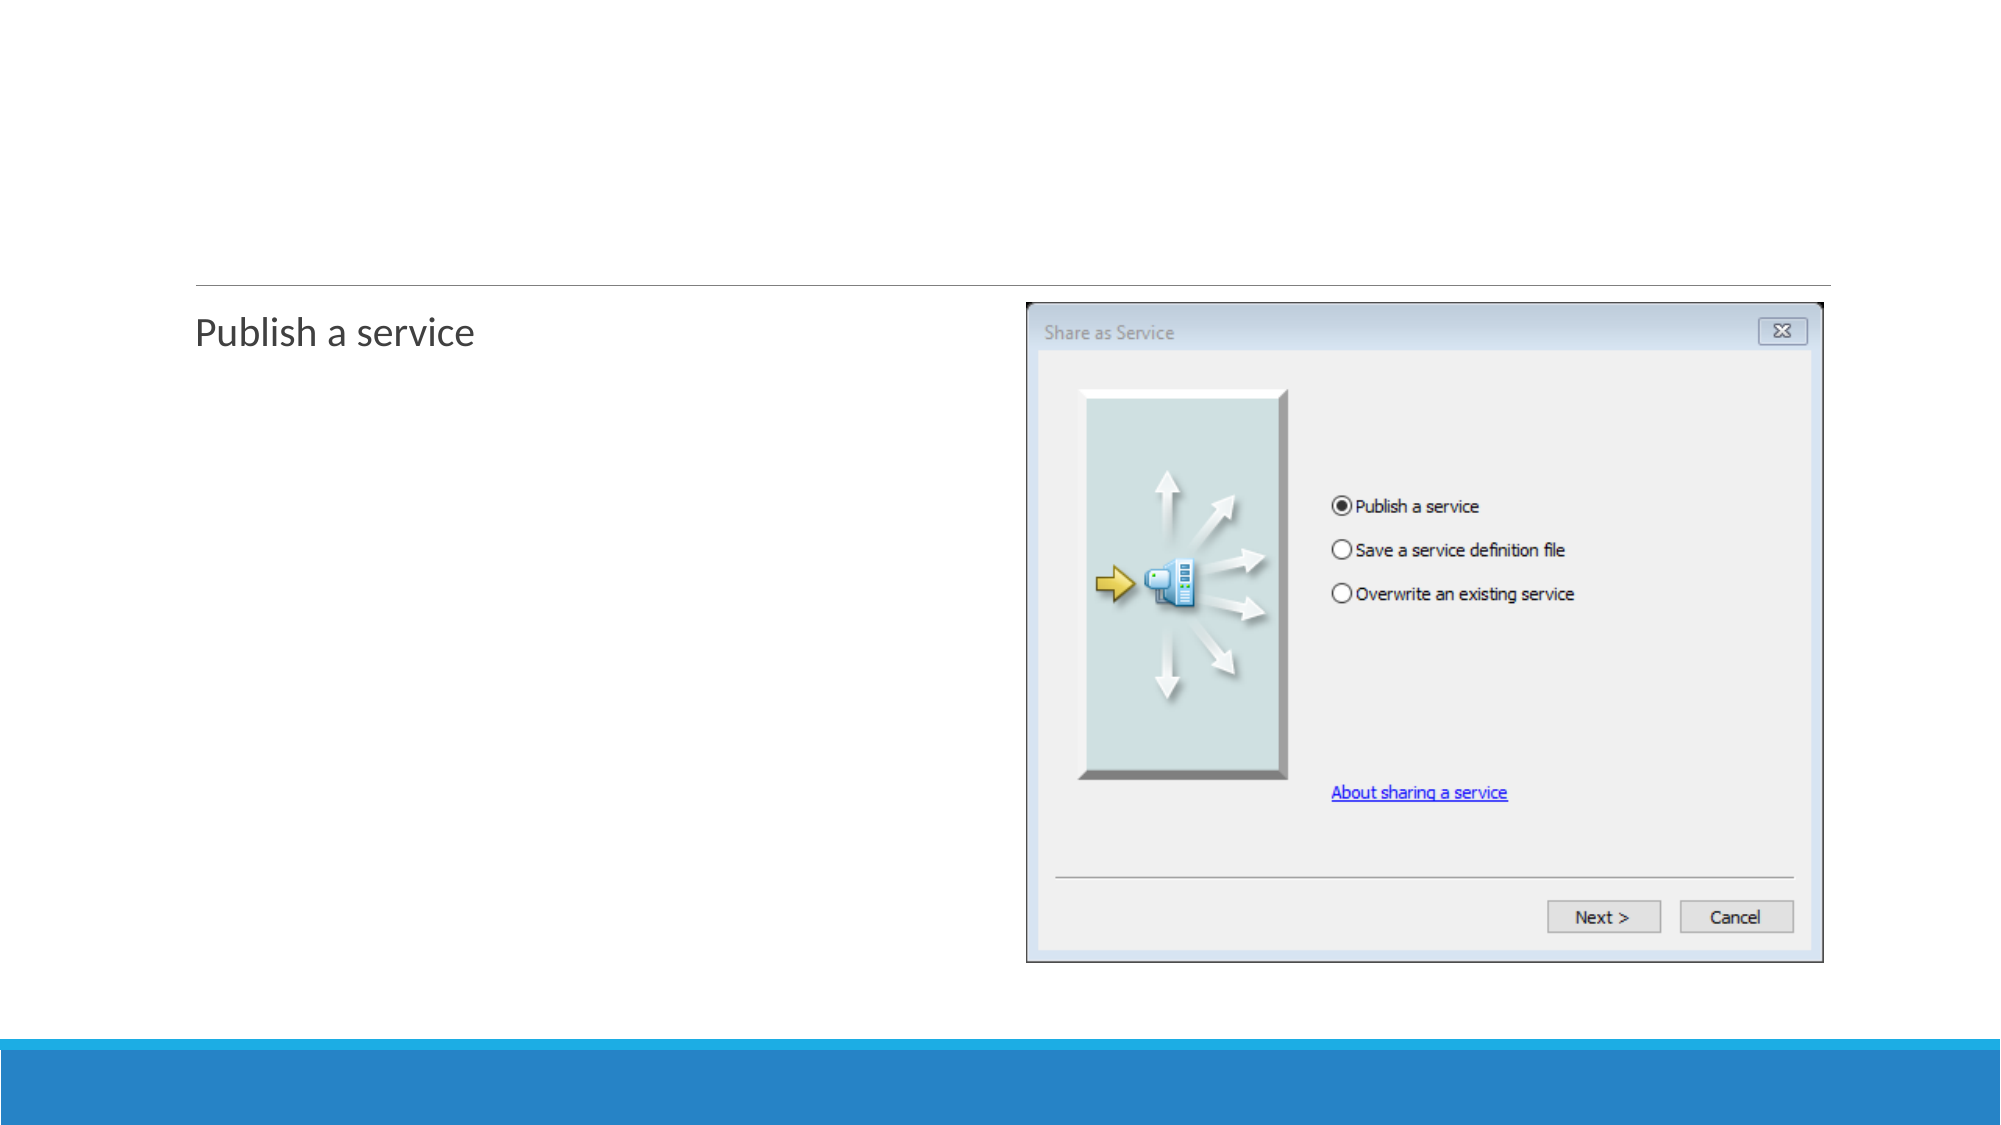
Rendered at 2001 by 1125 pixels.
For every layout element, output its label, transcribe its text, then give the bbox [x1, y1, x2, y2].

list Publish a service [180, 302, 991, 963]
picture [1026, 302, 1824, 963]
